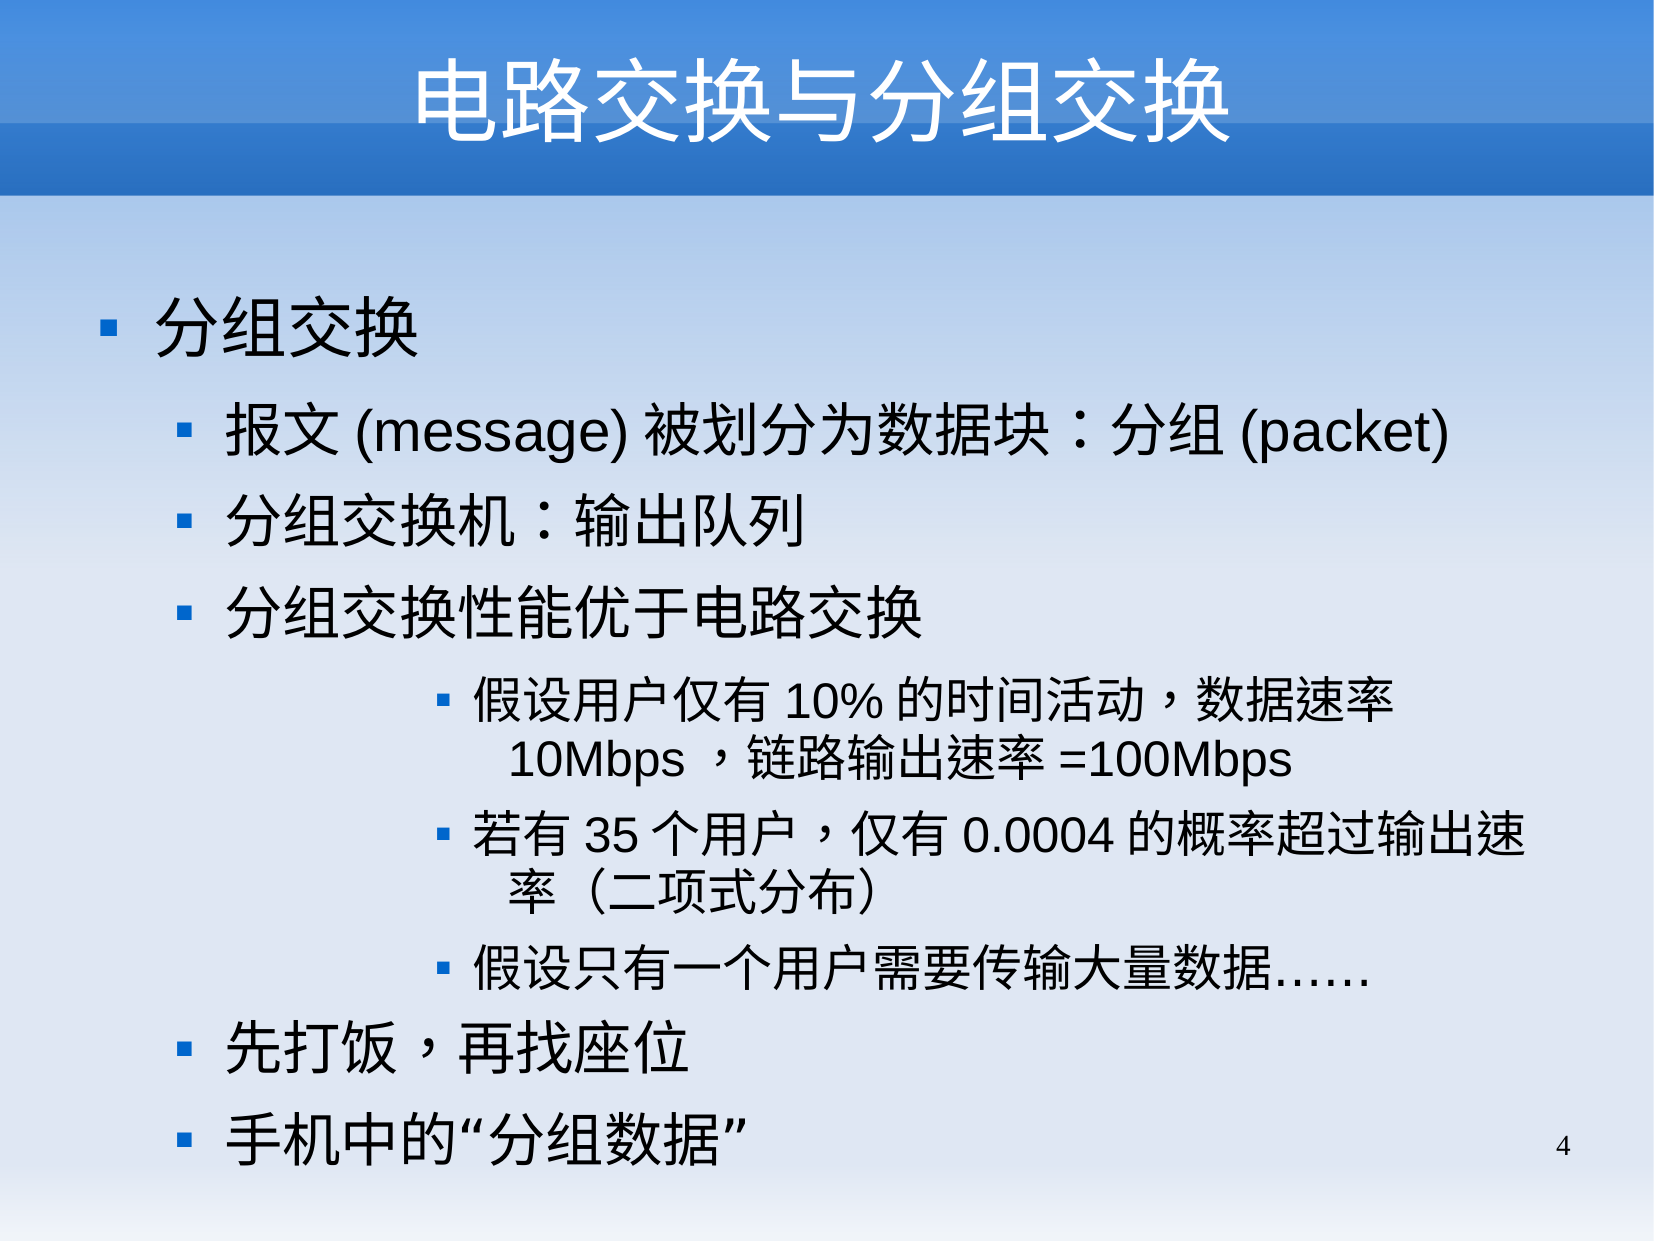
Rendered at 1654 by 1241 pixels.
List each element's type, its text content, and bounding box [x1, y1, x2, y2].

title 电路交换与分组交换 [76, 0, 1565, 208]
list 分组交换 报文(message)被划分为数据块：分组(packet) 分组交换机：输出队列 分组交换性能优于电路交换 假设用户仅有10%的时间活动，数据速率10Mbps，链路输出速率=100Mbps 若有35个用户，仅有0.0004的概率超过输出速率（二项式分布） 假设只有一个用户需要传输大量数据…… 先打饭，再找座位 手机中的“分组数据” [82, 290, 1571, 1176]
picture [0, 0, 1654, 1241]
